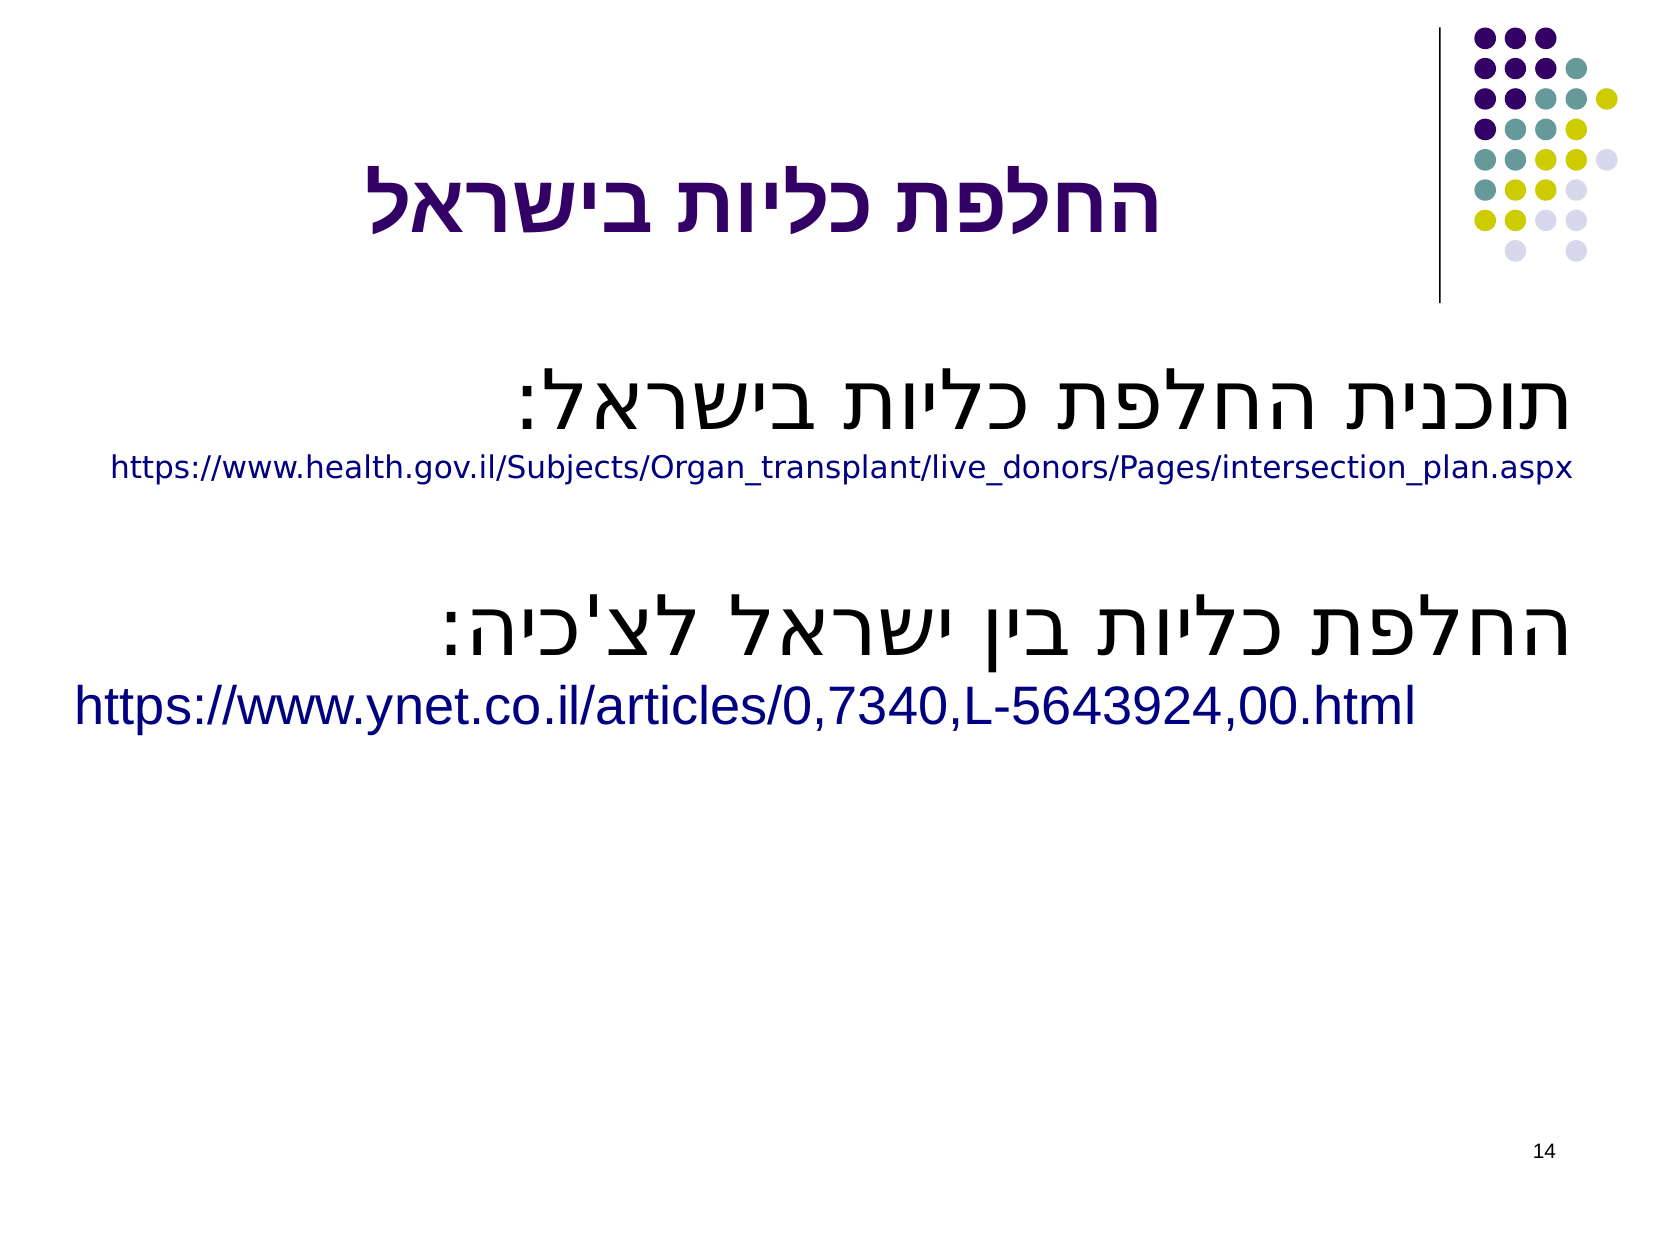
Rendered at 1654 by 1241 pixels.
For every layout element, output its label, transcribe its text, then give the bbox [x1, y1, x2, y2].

text_box תוכנית החלפת כליות בישראל: https://www.health.gov.il/Subjects/Organ_transplant/live_donors/Pages/intersection_plan.aspx החלפת כליות בין ישראל לצ'כיה: https://www.ynet.co.il/articles/0,7340,L-5643924,00.html [60, 345, 1591, 930]
slide_number <number> [1185, 1129, 1571, 1213]
title החלפת כליות בישראל [82, 22, 1447, 257]
